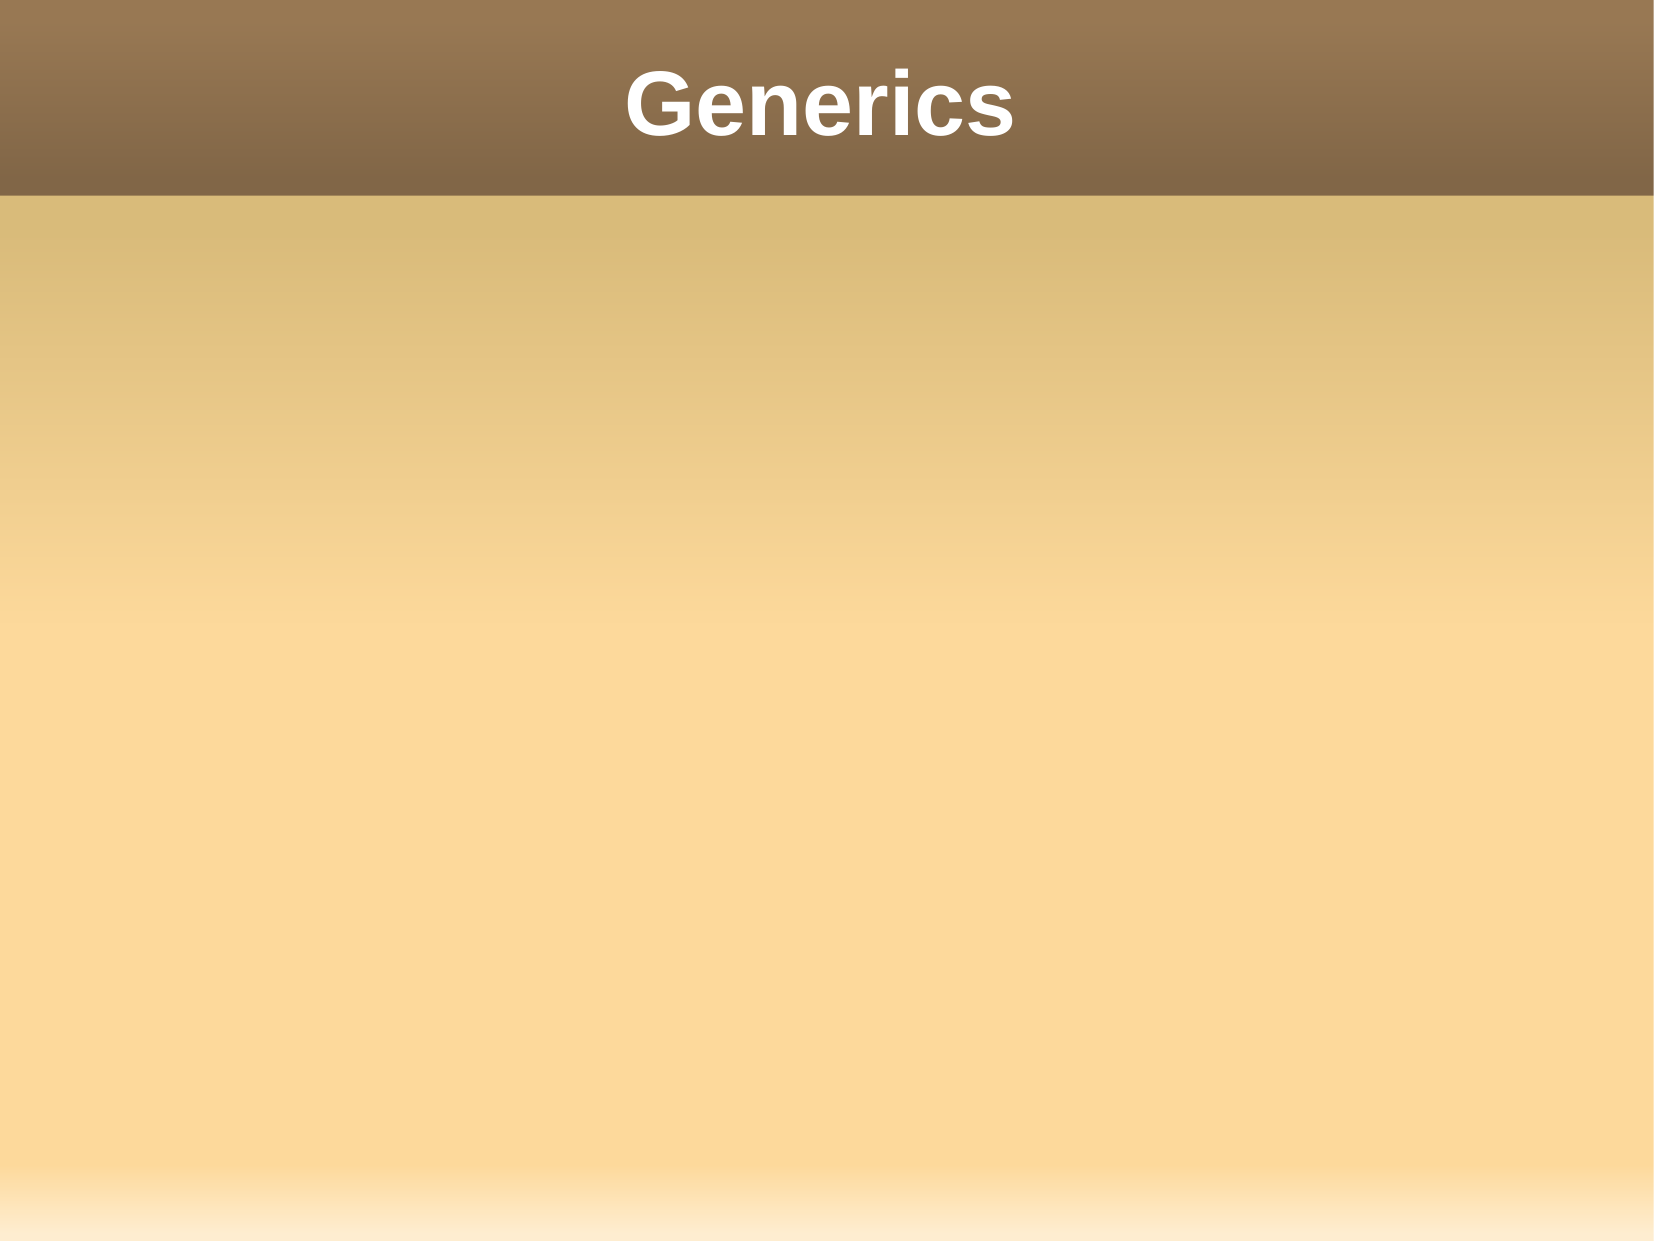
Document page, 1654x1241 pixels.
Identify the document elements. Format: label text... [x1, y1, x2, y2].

picture [0, 0, 1654, 1241]
title Generics [76, 7, 1565, 200]
